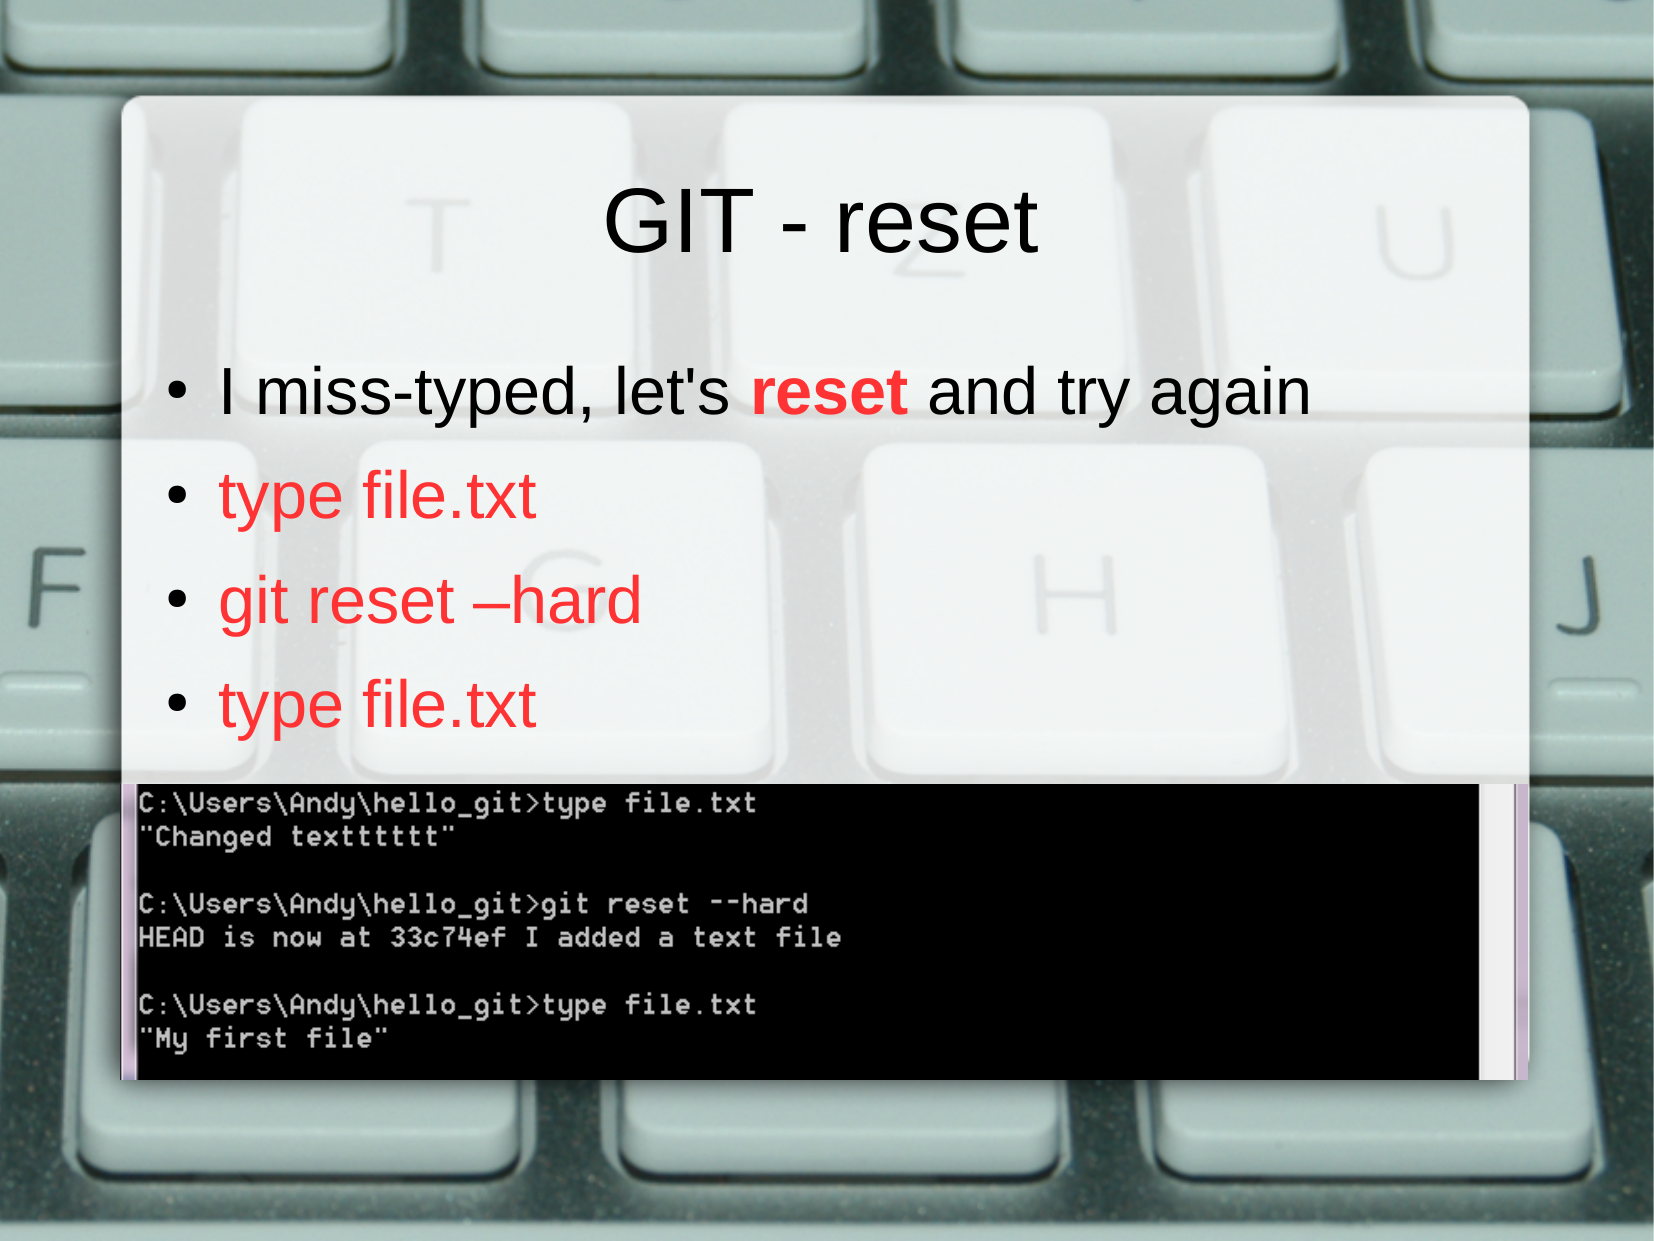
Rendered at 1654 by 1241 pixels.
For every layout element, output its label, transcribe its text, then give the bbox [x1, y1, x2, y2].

picture [0, 0, 1654, 1241]
title GIT - reset [135, 117, 1506, 325]
list I miss-typed, let's reset and try again type file.txt git reset –hard type file.txt [147, 354, 1506, 784]
